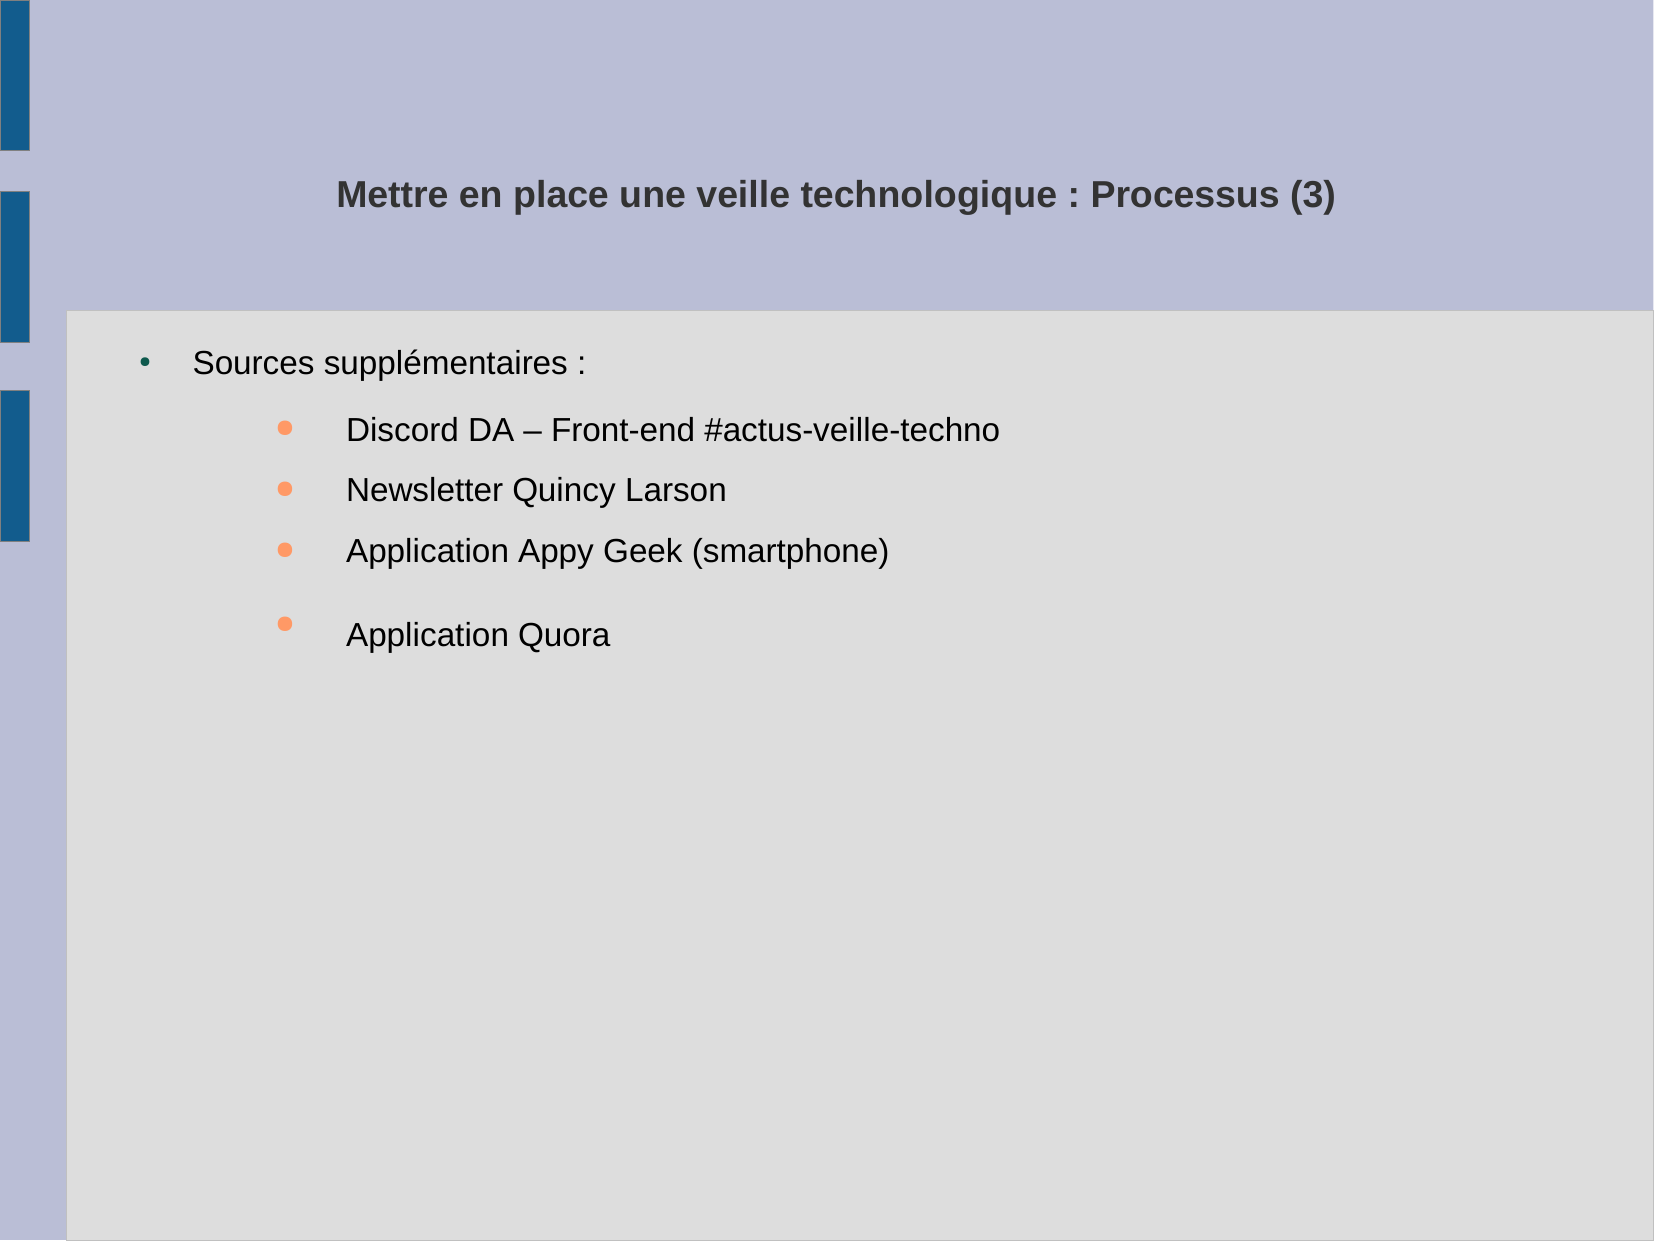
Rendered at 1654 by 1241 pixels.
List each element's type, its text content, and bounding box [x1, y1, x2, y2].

title Mettre en place une veille technologique : Processus (3) [121, 91, 1534, 299]
list Sources supplémentaires : Discord DA – Front-end #actus-veille-techno Newsletter Quincy Larson Application Appy Geek (smartphone) Application Quora [121, 344, 1534, 1127]
